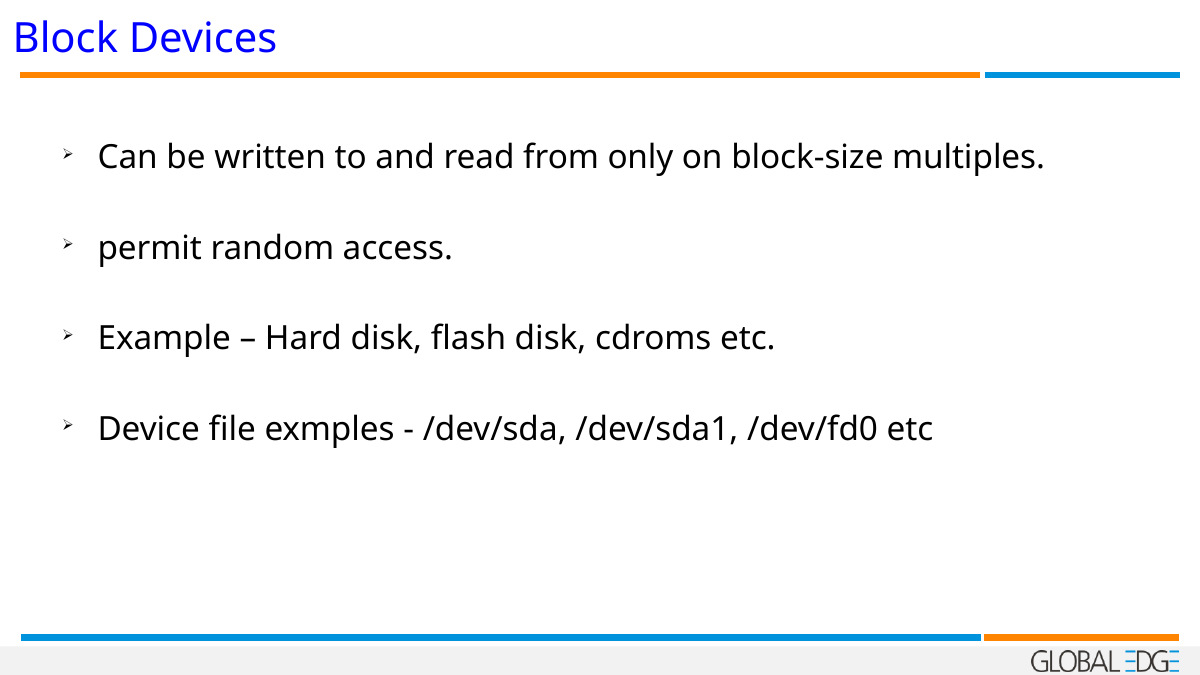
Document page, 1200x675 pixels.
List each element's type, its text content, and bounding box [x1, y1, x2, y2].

text_box Can be written to and read from only on block-size multiples. permit random access. Example – Hard disk, flash disk, cdroms etc. Device file exmples - /dev/sda, /dev/sda1, /dev/fd0 etc [47, 125, 1170, 414]
picture [1031, 650, 1179, 672]
title Block Devices [12, 9, 1088, 63]
